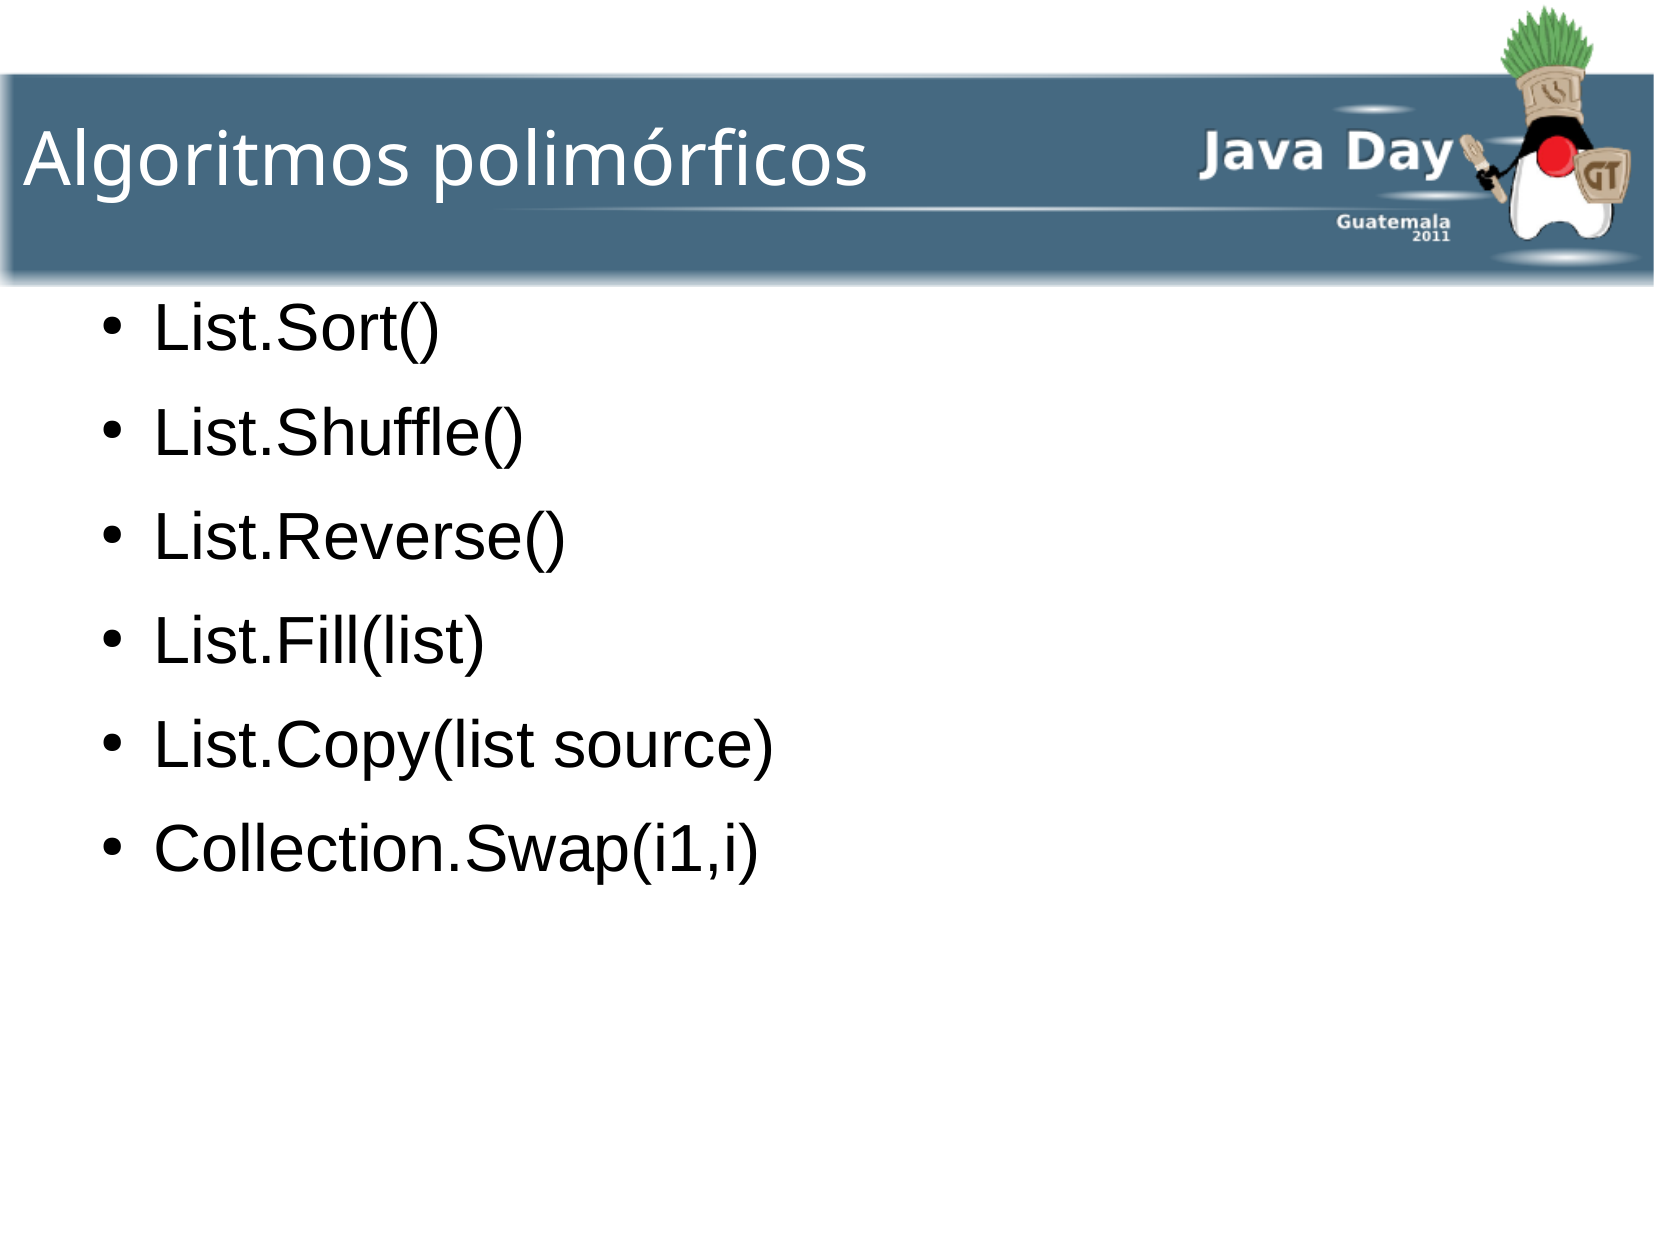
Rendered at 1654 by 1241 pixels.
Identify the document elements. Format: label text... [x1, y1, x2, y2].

picture [0, 3, 1654, 287]
title Algoritmos polimórficos [23, 52, 1512, 260]
list List.Sort() List.Shuffle() List.Reverse() List.Fill(list) List.Copy(list source) Collection.Swap(i1,i) [82, 290, 1571, 1109]
